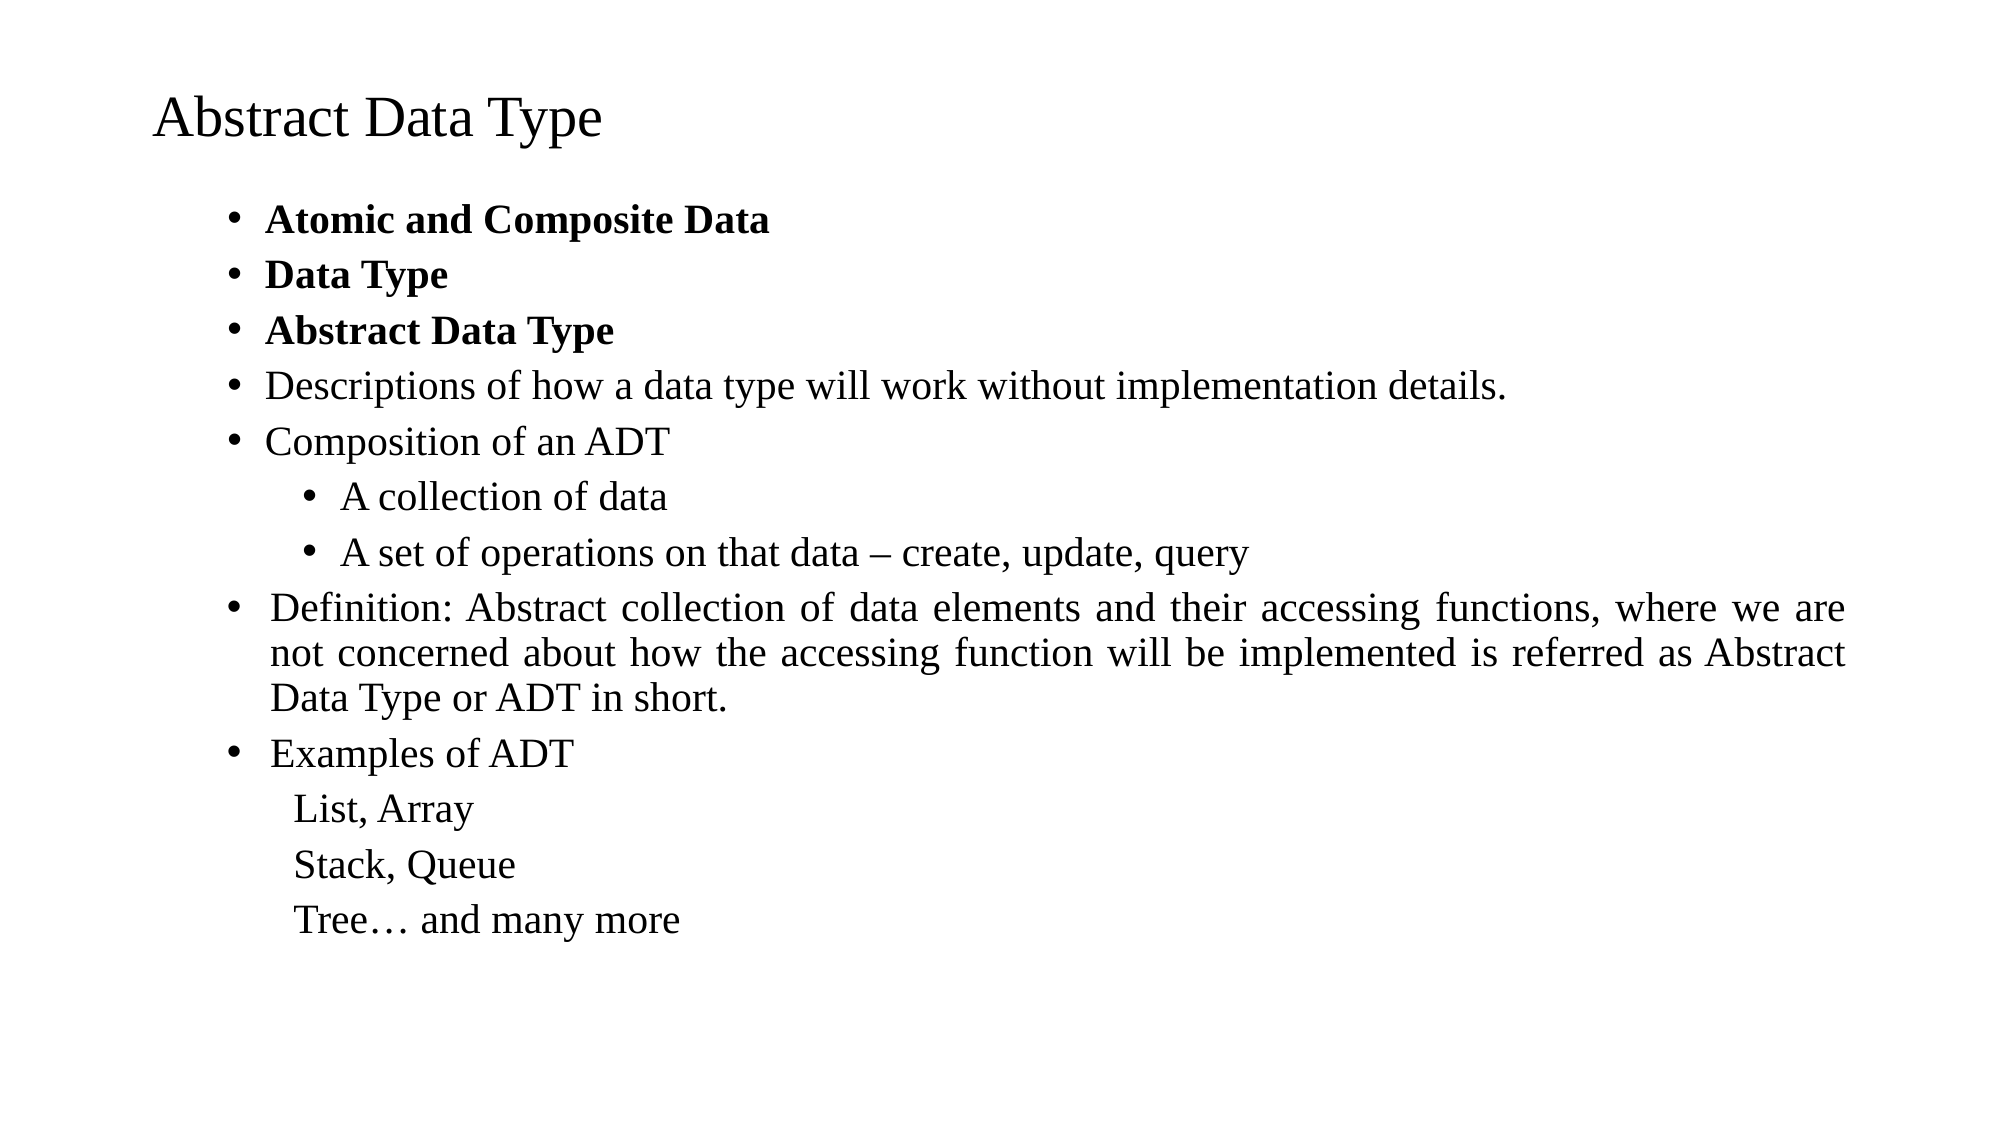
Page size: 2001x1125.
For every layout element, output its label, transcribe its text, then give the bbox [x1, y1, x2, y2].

title Abstract Data Type [137, 59, 1863, 175]
list Atomic and Composite Data Data Type Abstract Data Type Descriptions of how a data type will work without implementation details. Composition of an ADT A collection of data A set of operations on that data – create, update, query Definition: Abstract collection of data elements and their accessing functions, where we are not concerned about how the accessing function will be implemented is referred as Abstract Data Type or ADT in short. Examples of ADT List, Array Stack, Queue Tree… and many more [137, 189, 1863, 1087]
